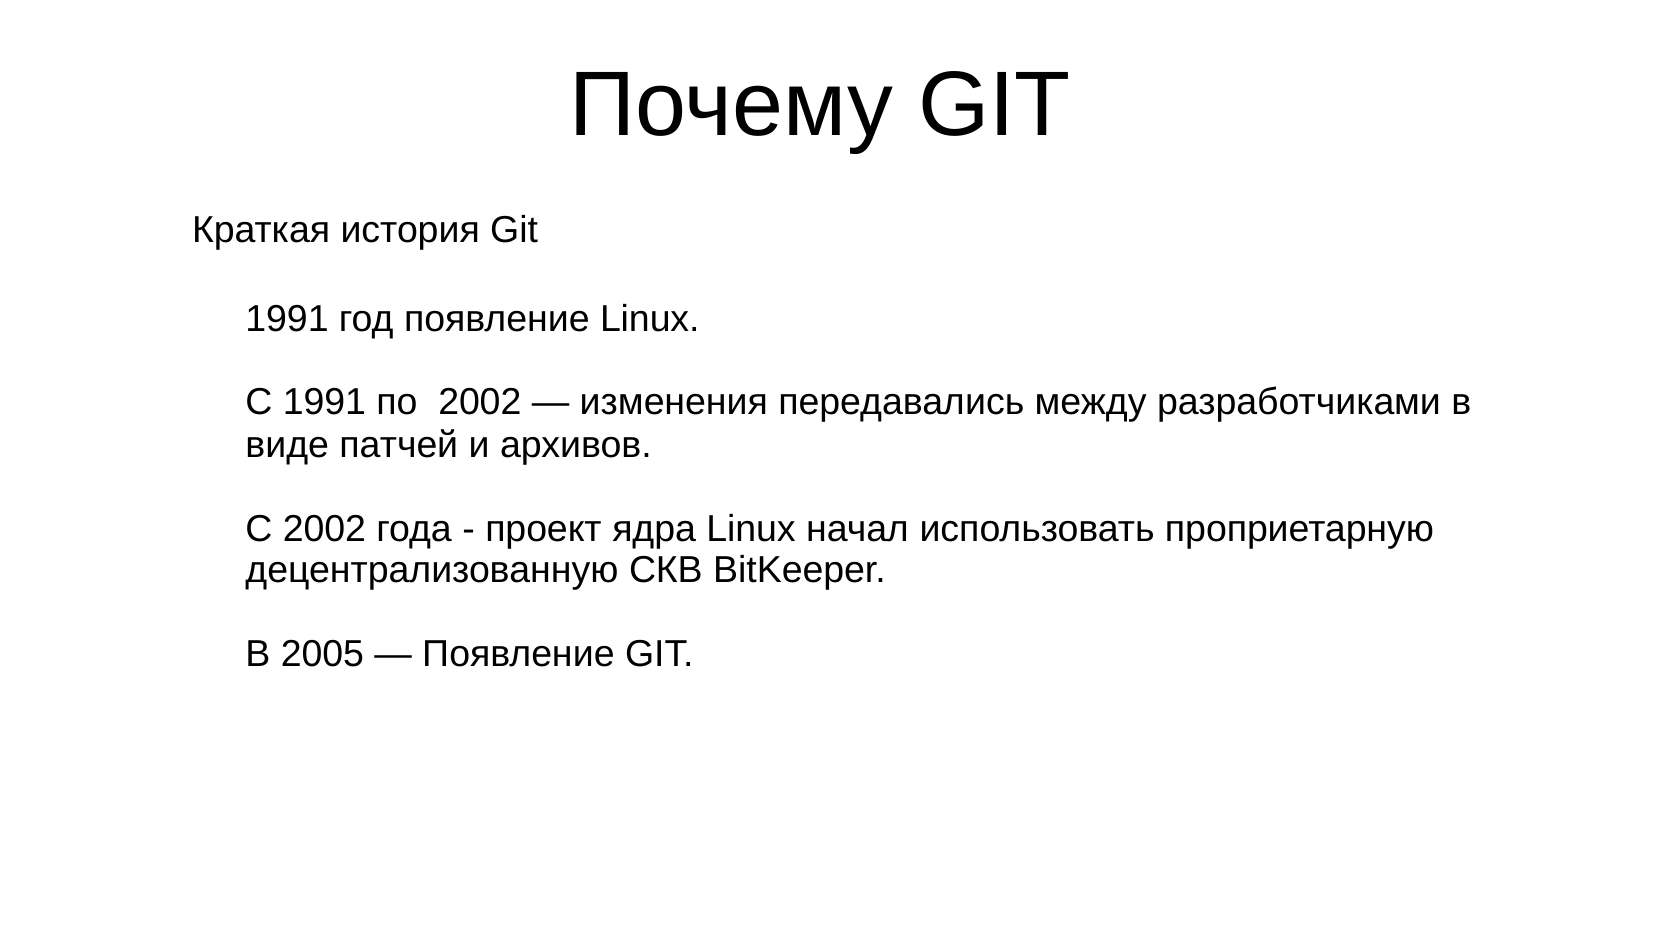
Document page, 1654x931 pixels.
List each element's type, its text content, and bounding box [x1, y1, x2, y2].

text_box Краткая история Git [177, 206, 554, 258]
text_box 1991 год появление Linux. C 1991 по 2002 — изменения передавались между разработчиками в виде патчей и архивов. С 2002 года - проект ядра Linux начал использовать проприетарную децентрализованную СКВ BitKeeper. В 2005 — Появление GIT. [230, 295, 1506, 809]
title Почему GIT [88, 26, 1577, 182]
